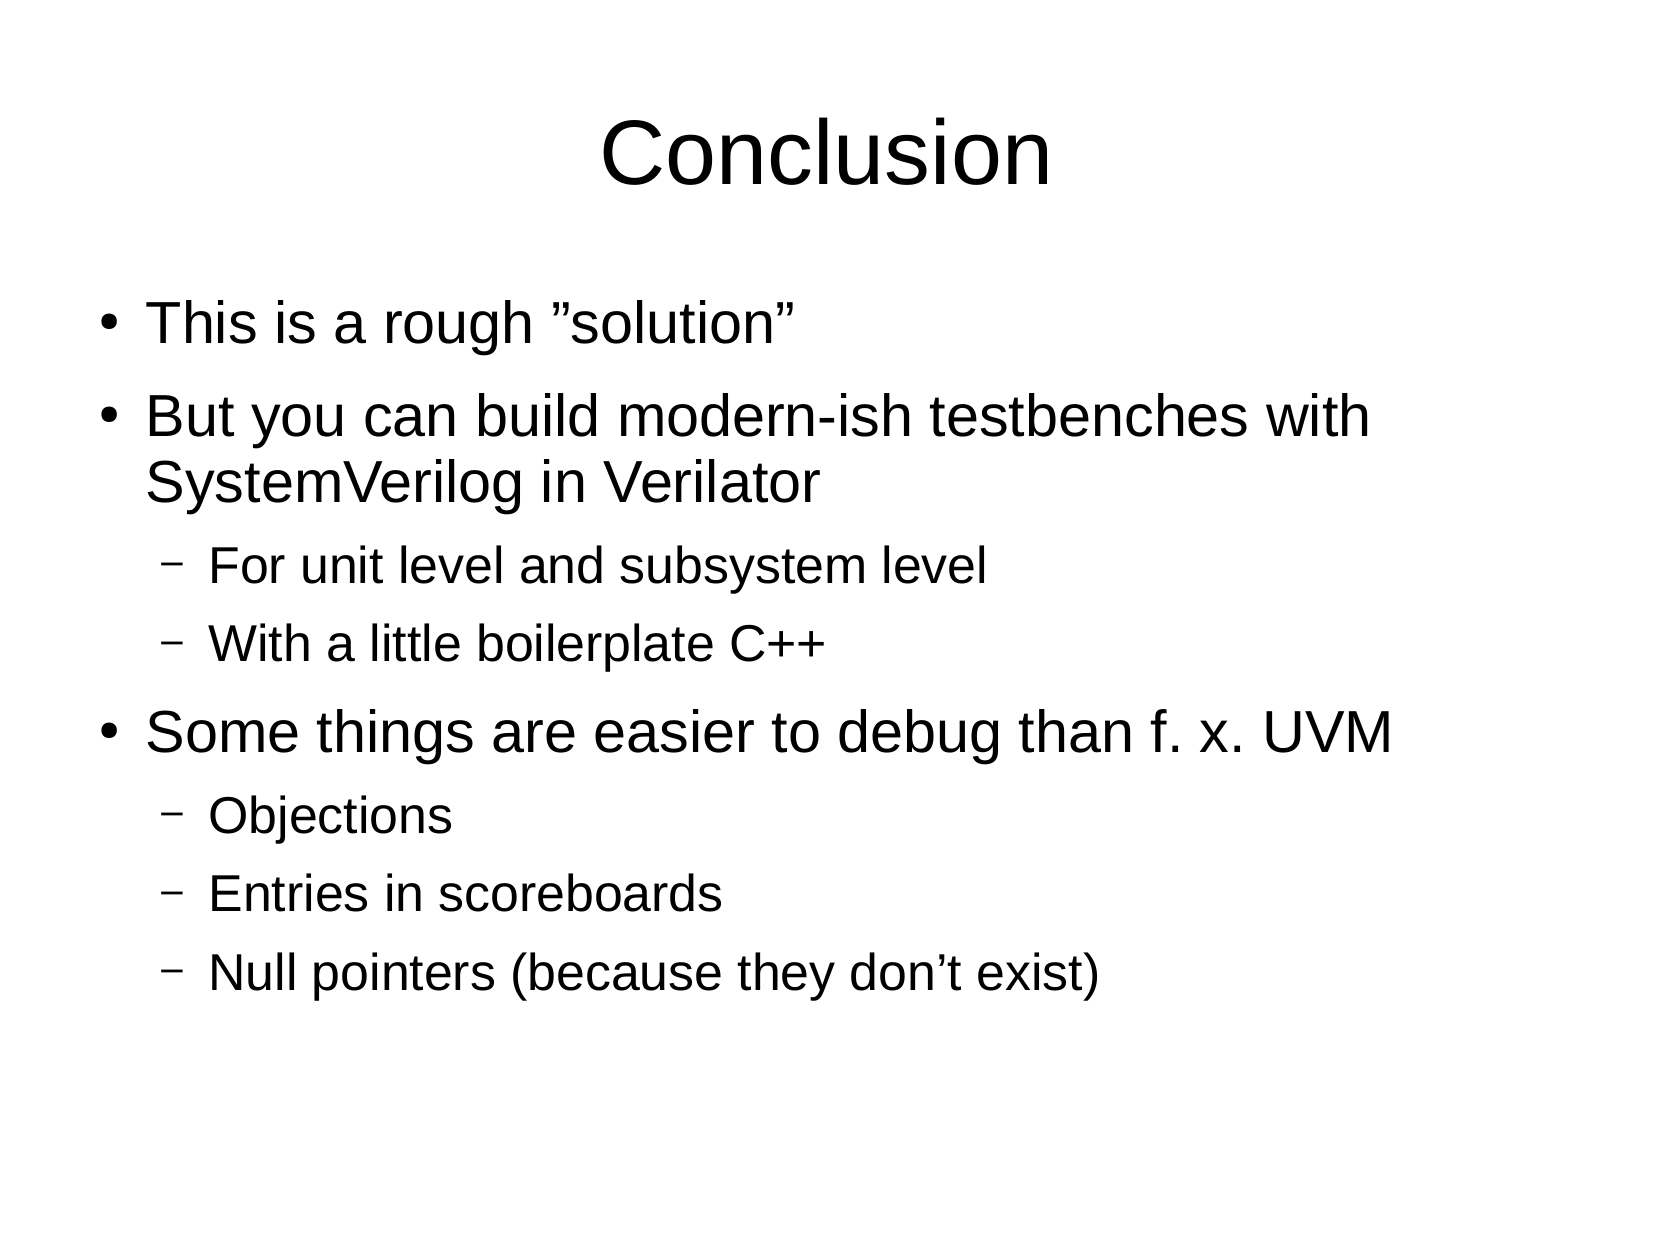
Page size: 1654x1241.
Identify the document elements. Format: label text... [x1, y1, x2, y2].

list This is a rough ”solution” But you can build modern-ish testbenches with SystemVerilog in Verilator For unit level and subsystem level With a little boilerplate C++ Some things are easier to debug than f. x. UVM Objections Entries in scoreboards Null pointers (because they don’t exist) [82, 290, 1571, 1010]
title Conclusion [82, 49, 1571, 257]
